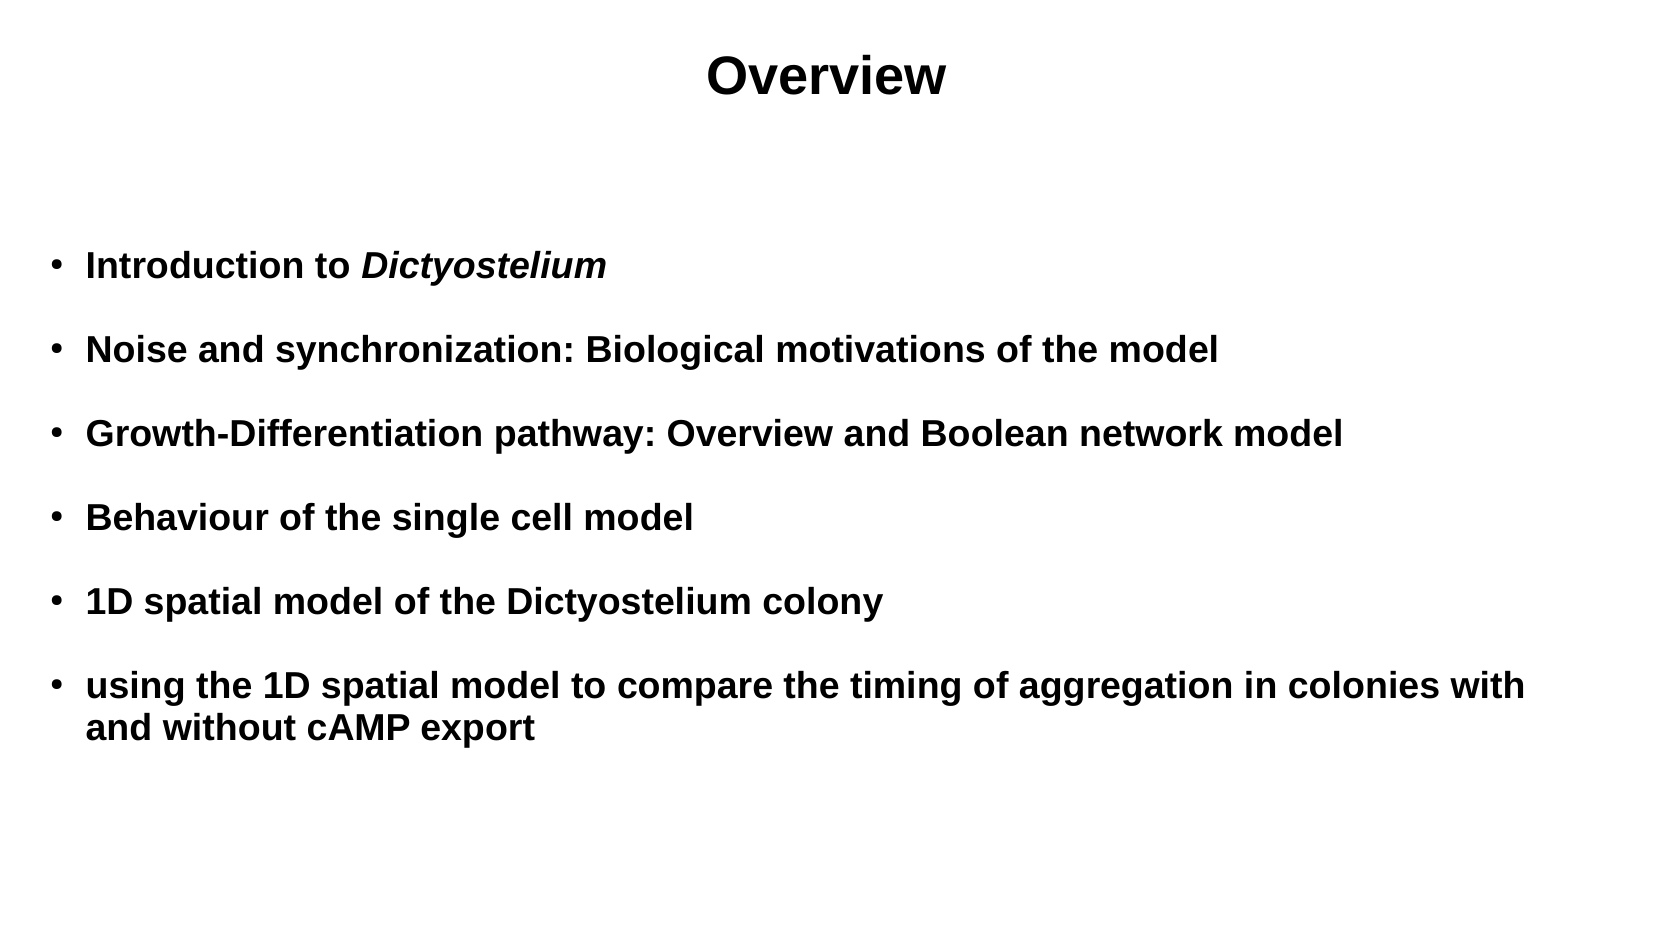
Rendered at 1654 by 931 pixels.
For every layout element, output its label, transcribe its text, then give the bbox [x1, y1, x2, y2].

title Overview [23, 0, 1630, 154]
text_box Introduction to Dictyostelium Noise and synchronization: Biological motivations of the model Growth-Differentiation pathway: Overview and Boolean network model Behaviour of the single cell model 1D spatial model of the Dictyostelium colony using the 1D spatial model to compare the timing of aggregation in colonies with and without cAMP export [35, 195, 1607, 756]
